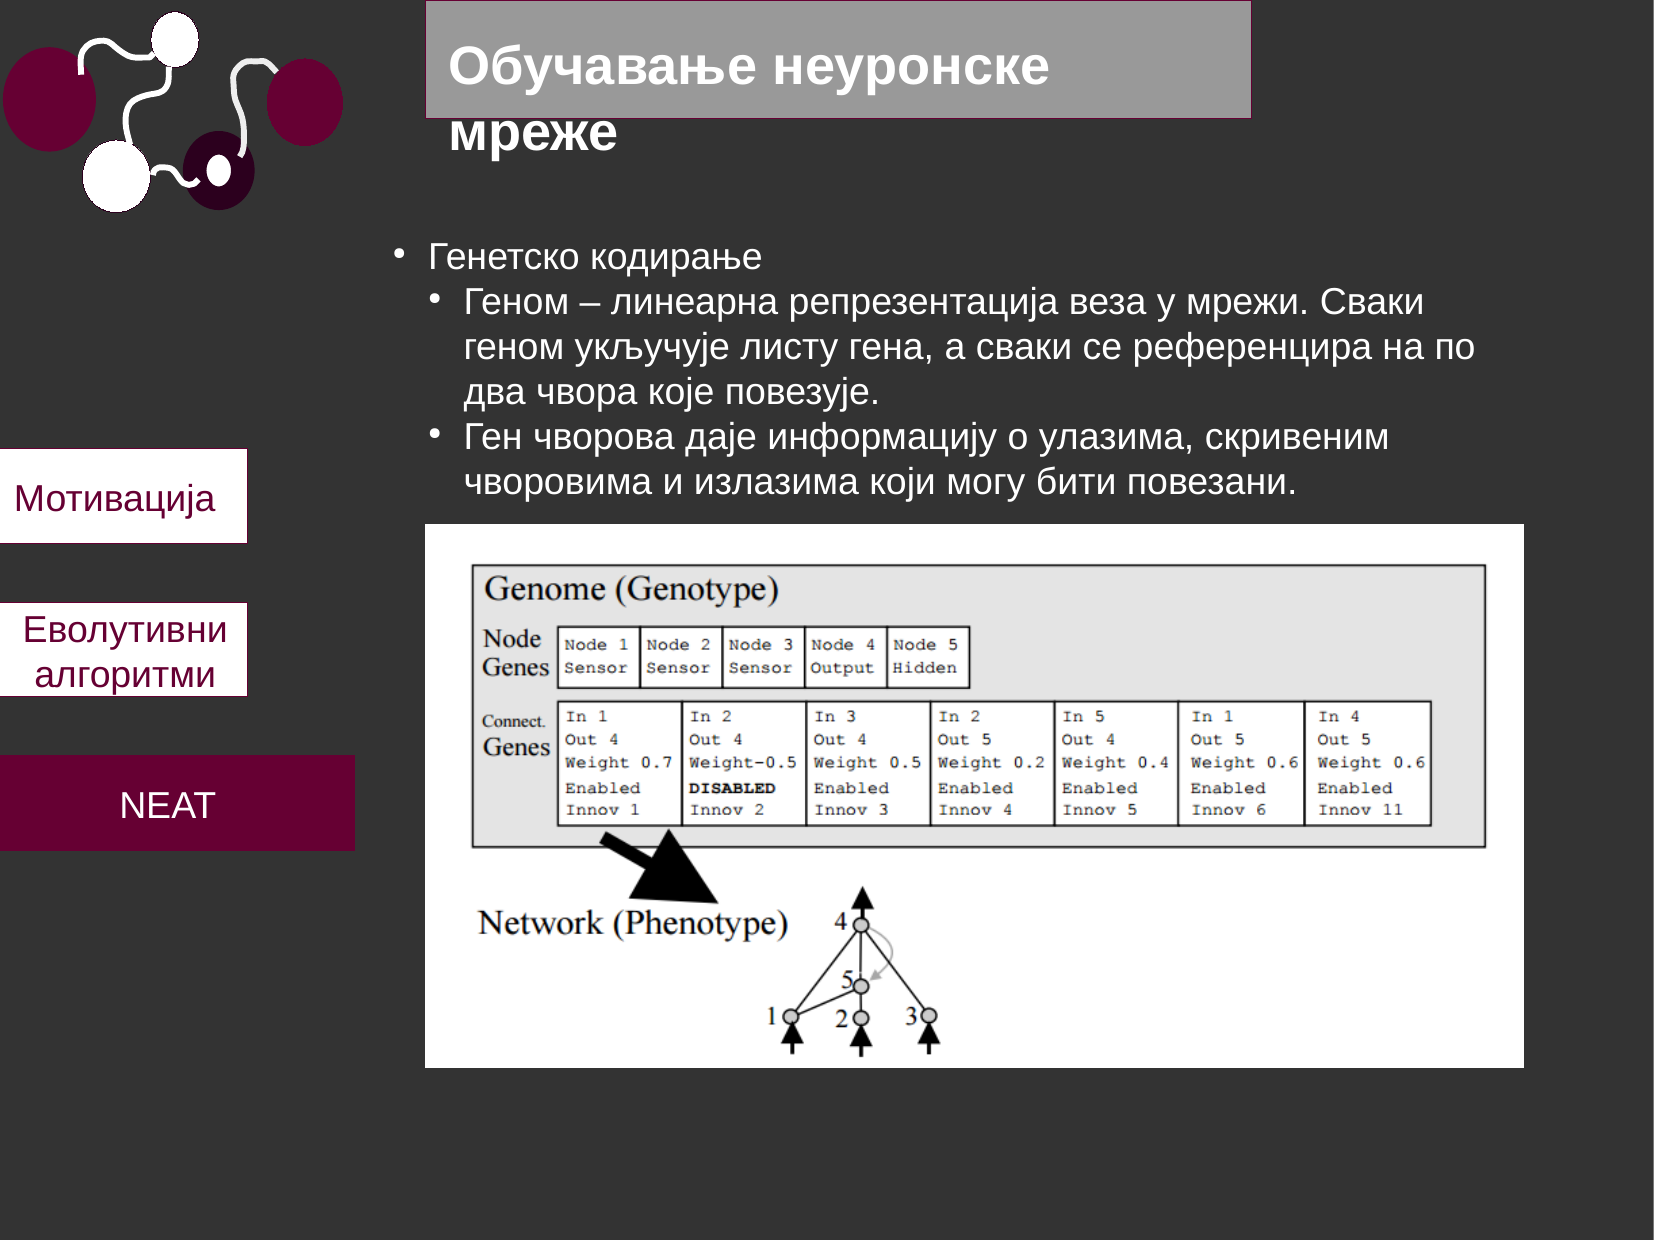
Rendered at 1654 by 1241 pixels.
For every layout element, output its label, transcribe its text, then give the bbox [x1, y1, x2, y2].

text_box Еволутивни алгоритми [0, 602, 248, 697]
text_box [194, 142, 243, 199]
text_box [11, 56, 88, 143]
text_box Мотивација [0, 448, 248, 544]
text_box [82, 139, 151, 213]
text_box [267, 58, 343, 146]
picture [425, 524, 1524, 1068]
text_box [425, 0, 1252, 119]
text_box NEAT [0, 755, 355, 851]
text_box Генетско кодирање Геном – линеарна репрезентација веза у мрежи. Сваки геном укључује листу гена, а сваки се референцира на по два чвора које повезује. Ген чворова даје информацију о улазима, скривеним чворовима и излазима који могу бити повезани. [377, 224, 1548, 492]
text_box [150, 11, 200, 68]
